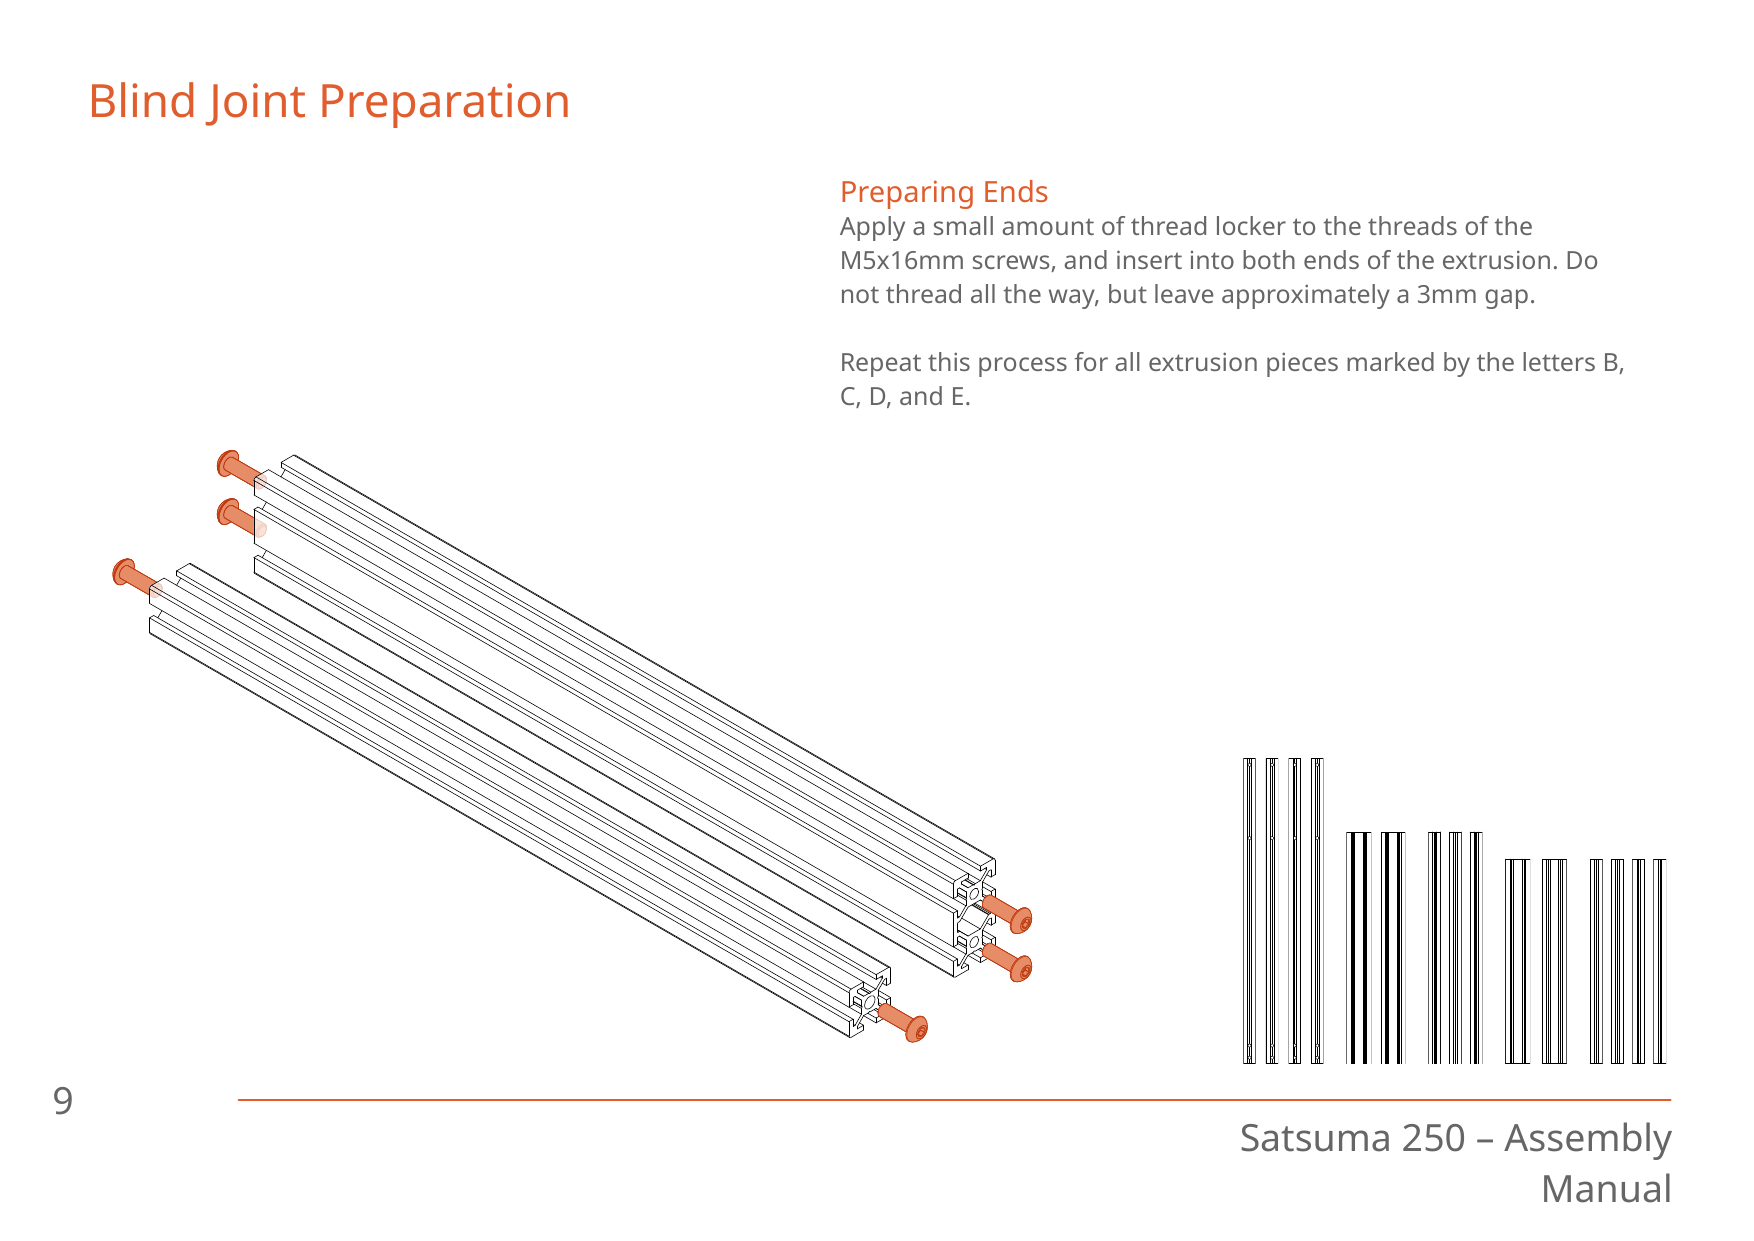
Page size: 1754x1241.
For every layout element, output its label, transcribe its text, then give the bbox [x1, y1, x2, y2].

text_box Preparing Ends [825, 163, 1026, 201]
picture [1243, 758, 1256, 1064]
picture [1505, 858, 1531, 1064]
picture [1288, 758, 1301, 1064]
picture [1653, 859, 1667, 1064]
picture [1632, 859, 1645, 1064]
picture [1346, 831, 1372, 1064]
picture [1449, 831, 1462, 1064]
picture [1541, 859, 1567, 1064]
picture [112, 450, 1033, 1043]
picture [1311, 758, 1324, 1064]
picture [1380, 831, 1406, 1064]
text_box <number> [57, 1044, 232, 1157]
picture [1469, 831, 1483, 1064]
text_box Apply a small amount of thread locker to the threads of the M5x16mm screws, and insert into both ends of the extrusion. Do not thread all the way, but leave approximately a 3mm gap. Repeat this process for all extrusion pieces marked by the letters B, C, D, and E. [825, 201, 1651, 356]
picture [1589, 859, 1603, 1064]
picture [1428, 831, 1441, 1064]
title Blind Joint Preparation [87, 74, 1667, 126]
picture [1265, 758, 1279, 1064]
picture [1611, 859, 1624, 1064]
